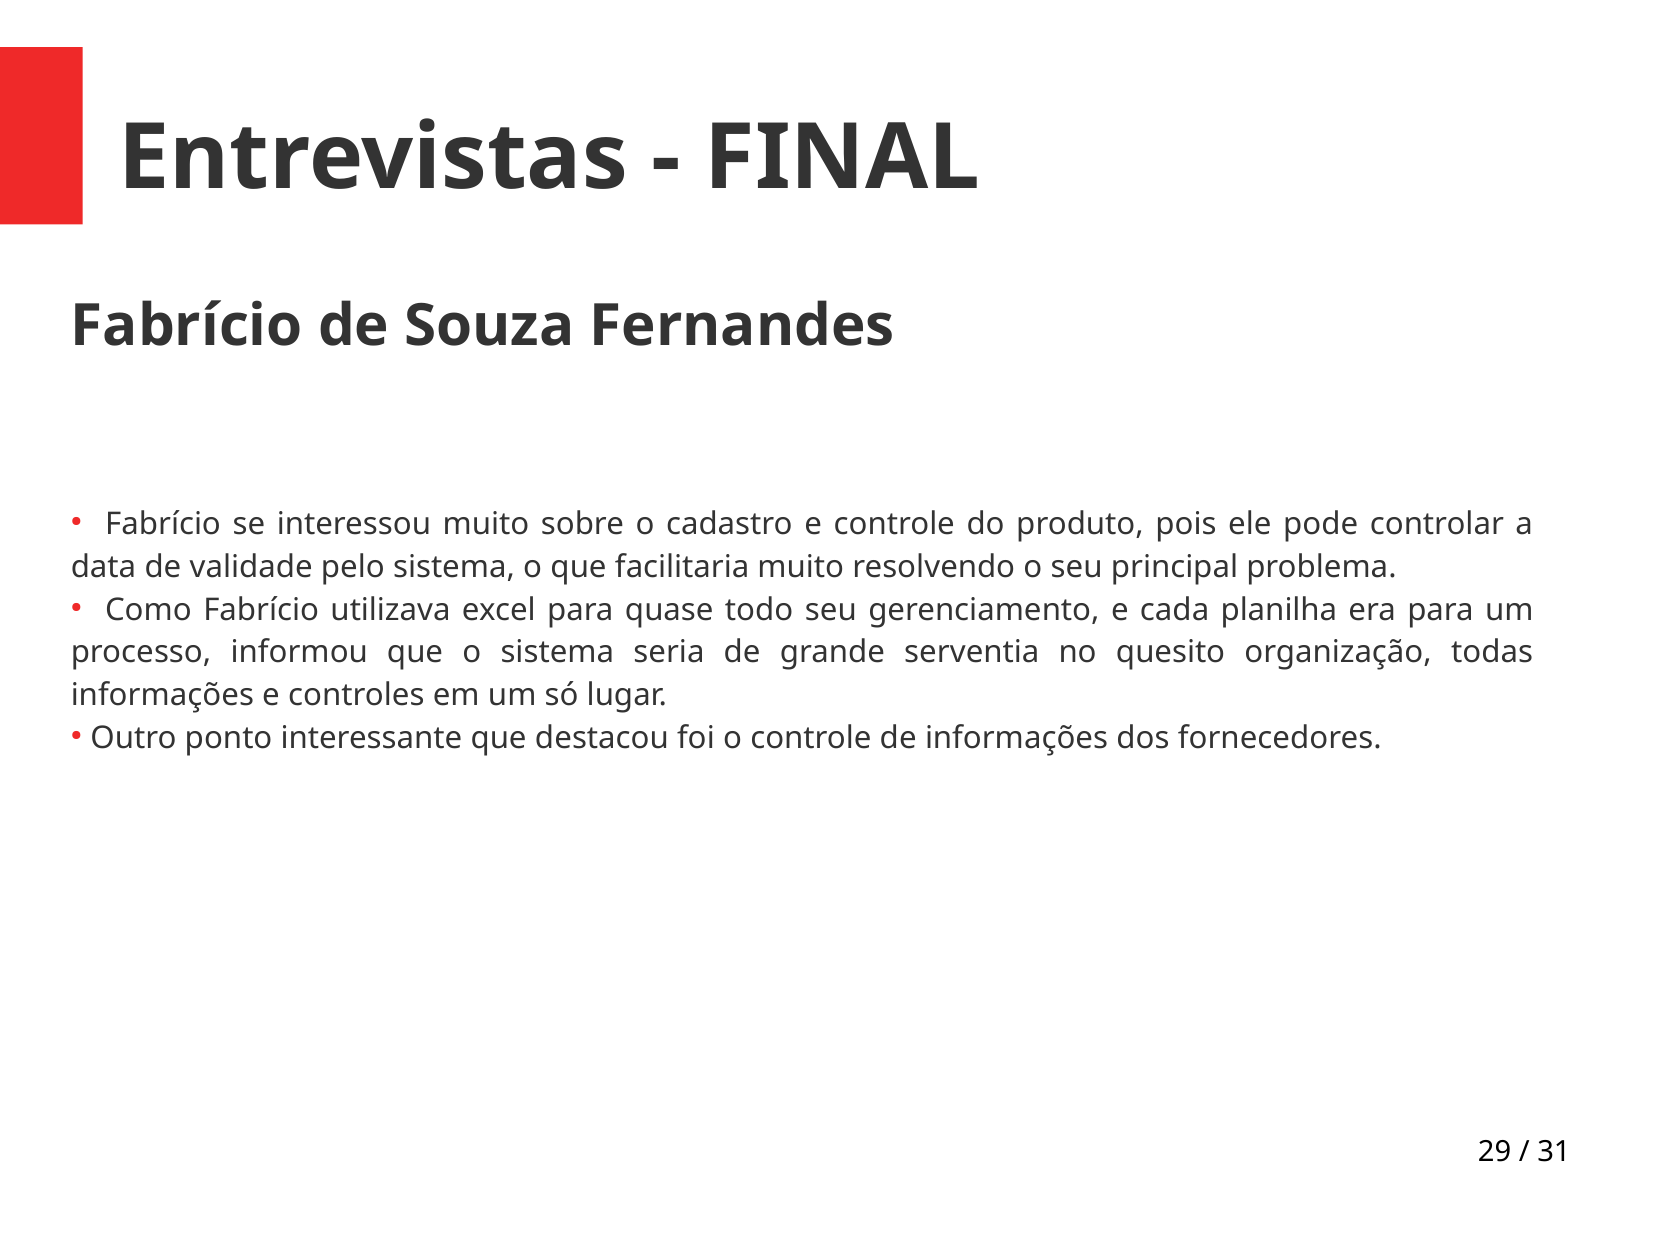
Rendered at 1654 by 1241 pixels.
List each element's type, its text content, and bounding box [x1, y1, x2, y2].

list Fabrício de Souza Fernandes Fabrício se interessou muito sobre o cadastro e controle do produto, pois ele pode controlar a data de validade pelo sistema, o que facilitaria muito resolvendo o seu principal problema. Como Fabrício utilizava excel para quase todo seu gerenciamento, e cada planilha era para um processo, informou que o sistema seria de grande serventia no quesito organização, todas informações e controles em um só lugar. Outro ponto interessante que destacou foi o controle de informações dos fornecedores. [70, 283, 1536, 1087]
title Entrevistas - FINAL [118, 49, 1571, 257]
